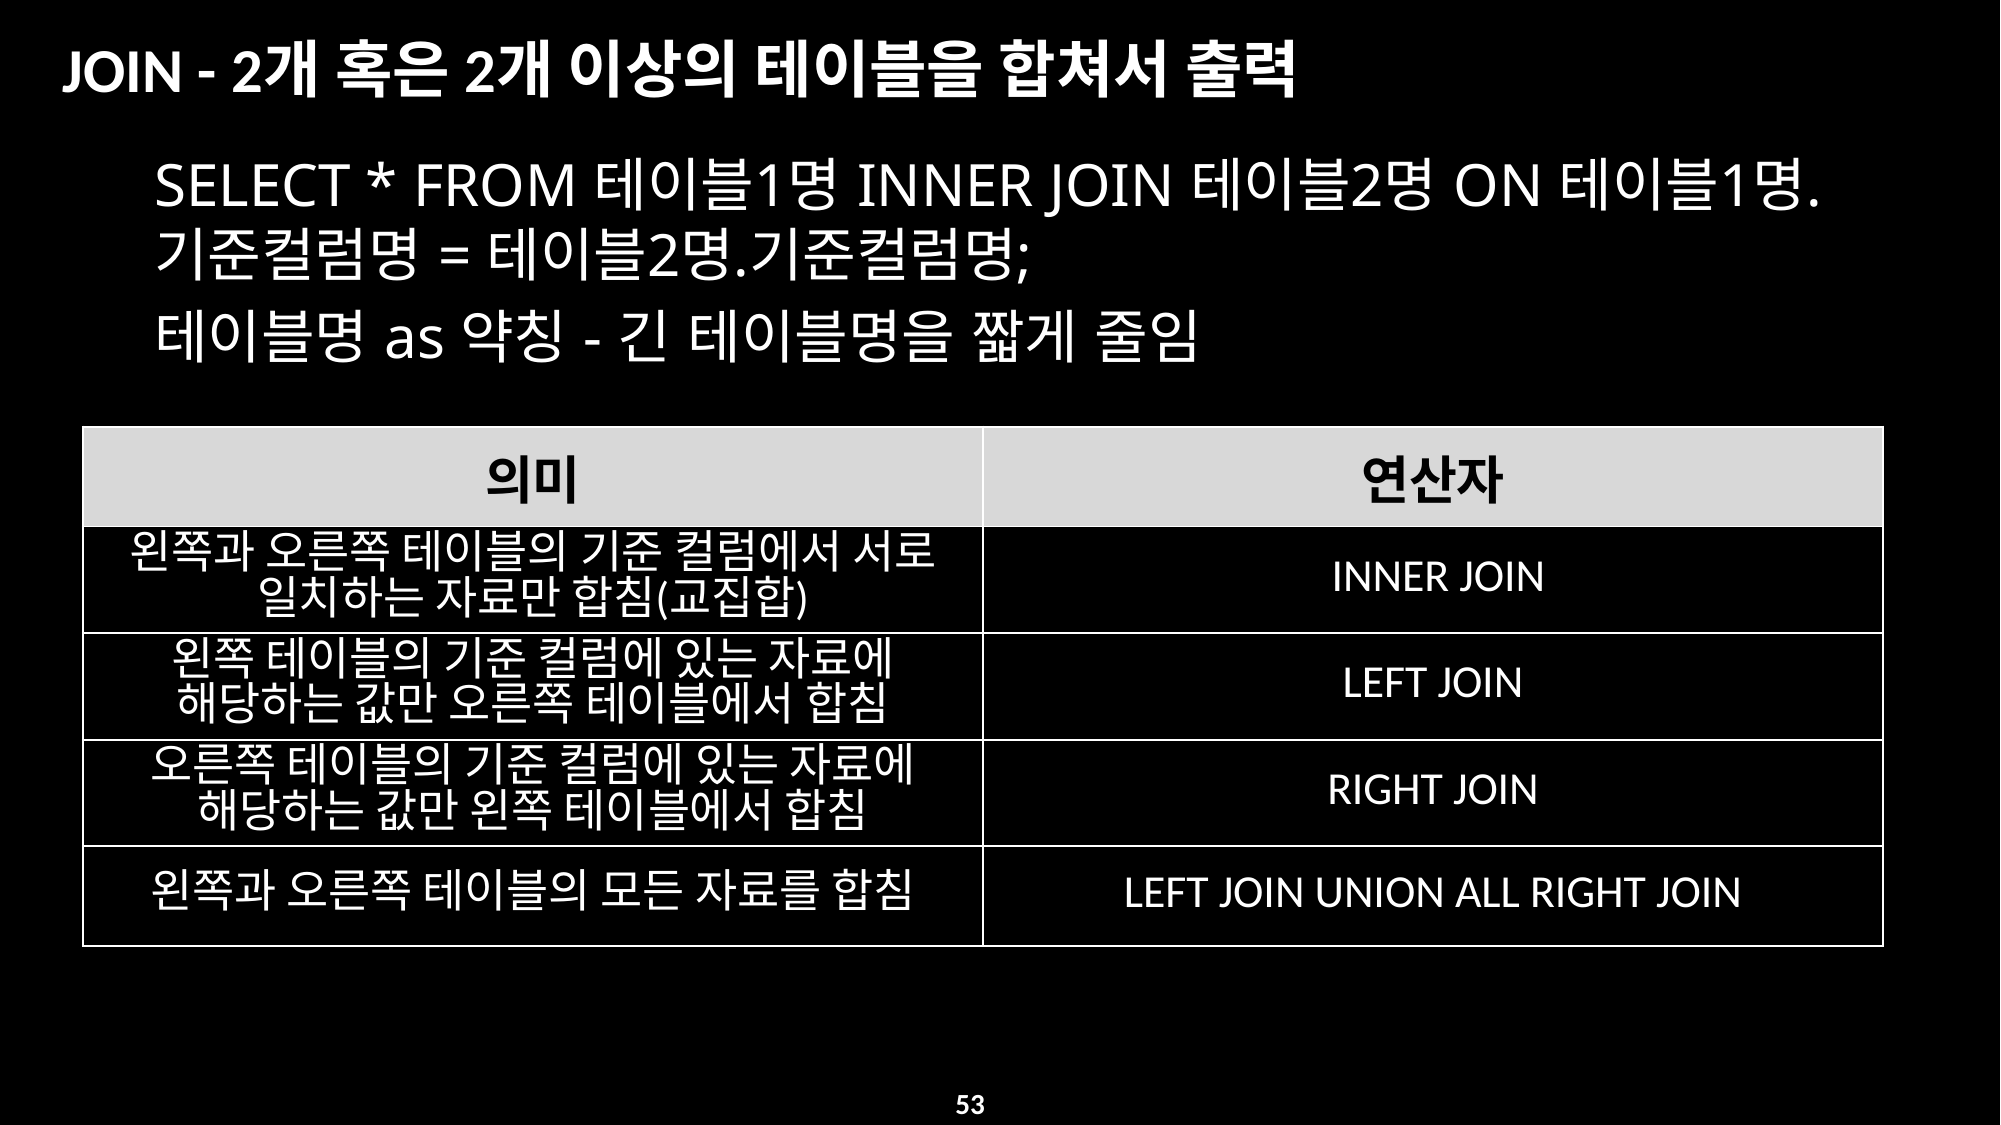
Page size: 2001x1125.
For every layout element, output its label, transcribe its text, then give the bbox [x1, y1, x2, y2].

table_cell 왼쪽과 오른쪽 테이블의 기준 컬럼에서 서로 일치하는 자료만 합침(교집합) [84, 527, 982, 632]
title JOIN - 2개 혹은 2개 이상의 테이블을 합쳐서 출력 [47, 0, 1848, 134]
table_header 연산자 [984, 428, 1882, 526]
table_cell 왼쪽 테이블의 기준 컬럼에 있는 자료에 해당하는 값만 오른쪽 테이블에서 합침 [84, 634, 982, 739]
table_cell 왼쪽과 오른쪽 테이블의 모든 자료를 합침 [84, 847, 982, 945]
table_header 의미 [84, 428, 982, 526]
slide_number <숫자> [899, 1067, 1000, 1125]
list SELECT * FROM 테이블1명 INNER JOIN 테이블2명 ON 테이블1명.기준컬럼명 = 테이블2명.기준컬럼명; 테이블명 as 약칭 - 긴 테이블명을 짧게 줄임 [83, 140, 1884, 426]
table_cell RIGHT JOIN [984, 741, 1882, 845]
table_cell 오른쪽 테이블의 기준 컬럼에 있는 자료에 해당하는 값만 왼쪽 테이블에서 합침 [84, 741, 982, 845]
table_cell LEFT JOIN [984, 634, 1882, 739]
table_cell INNER JOIN [984, 527, 1882, 632]
table_cell LEFT JOIN UNION ALL RIGHT JOIN [984, 847, 1882, 945]
